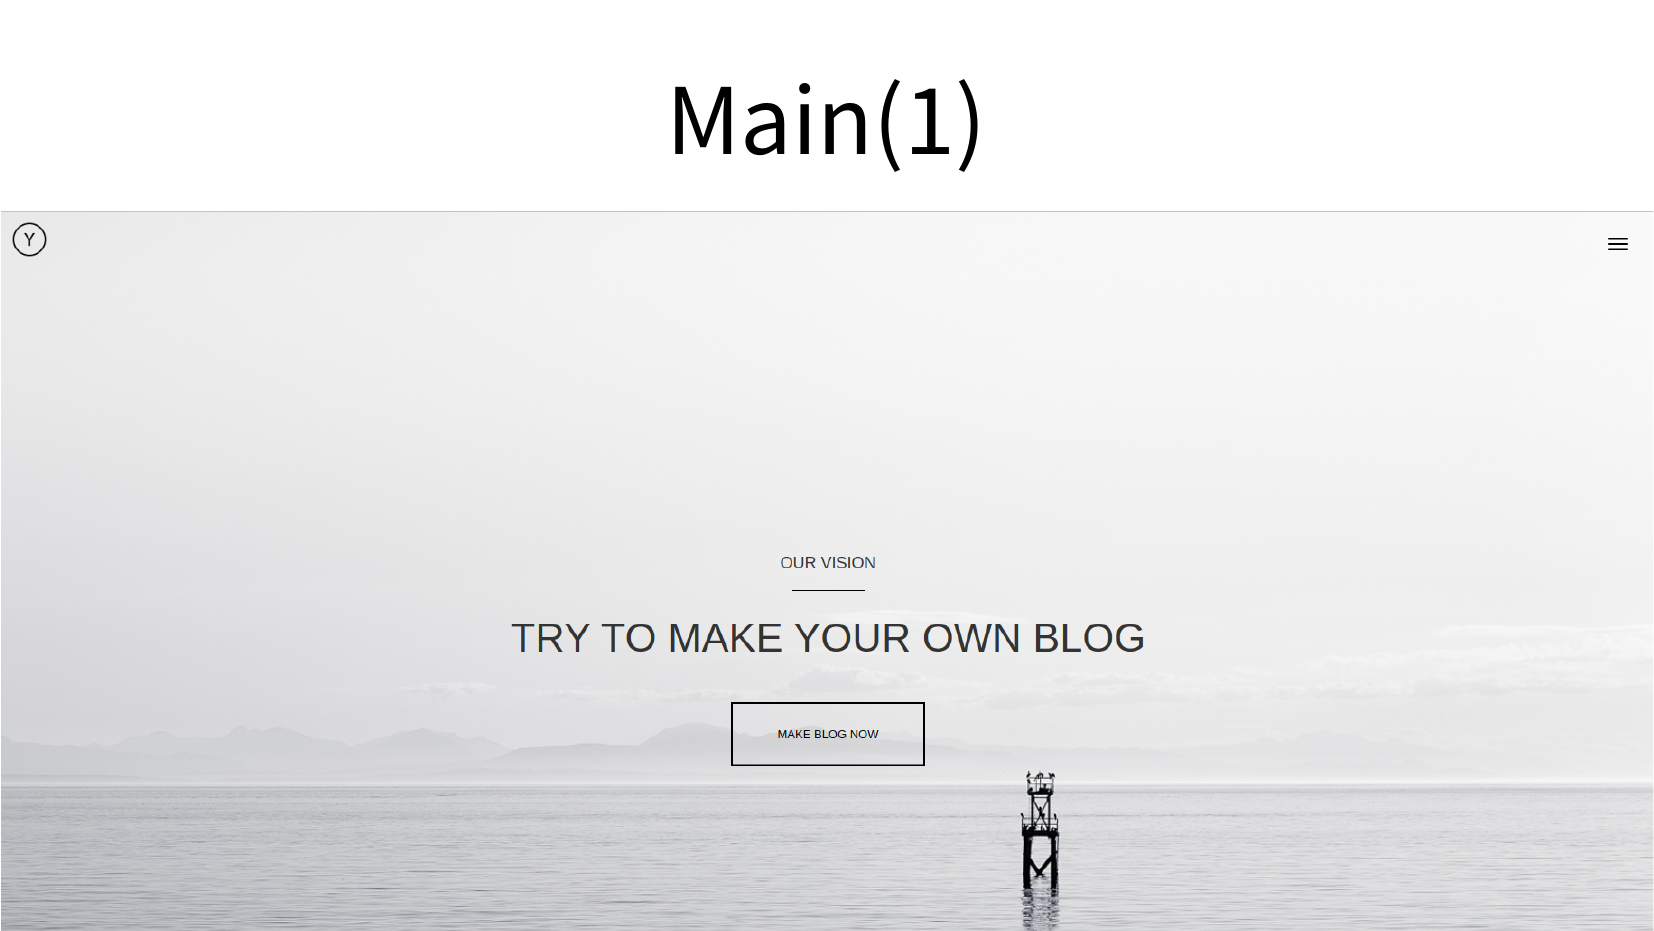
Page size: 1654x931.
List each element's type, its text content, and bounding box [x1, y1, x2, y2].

picture [1, 211, 1654, 931]
title Main(1) [82, 37, 1571, 193]
